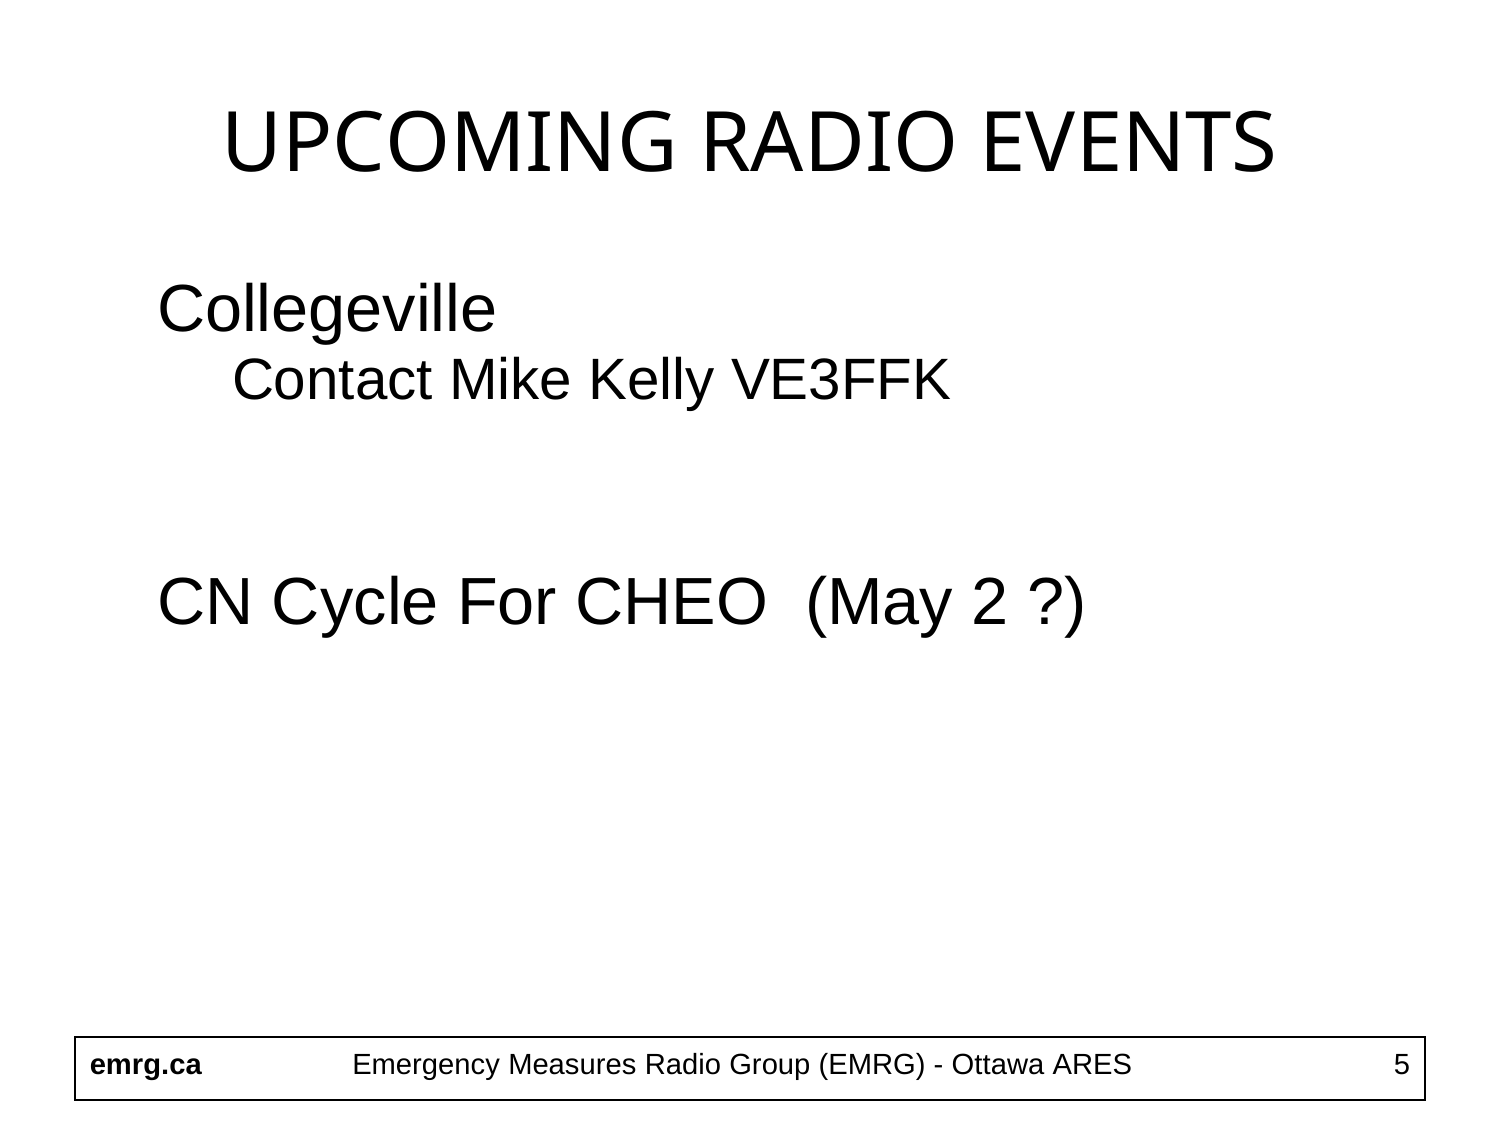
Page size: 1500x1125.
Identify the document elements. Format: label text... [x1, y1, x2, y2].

text_box <number> [1246, 1037, 1426, 1103]
list Collegeville Contact Mike Kelly VE3FFK CN Cycle For CHEO (May 2 ?) [142, 276, 1380, 874]
title UPCOMING RADIO EVENTS [75, 45, 1426, 233]
text_box Emergency Measures Radio Group (EMRG) - Ottawa ARES [247, 1037, 1238, 1103]
